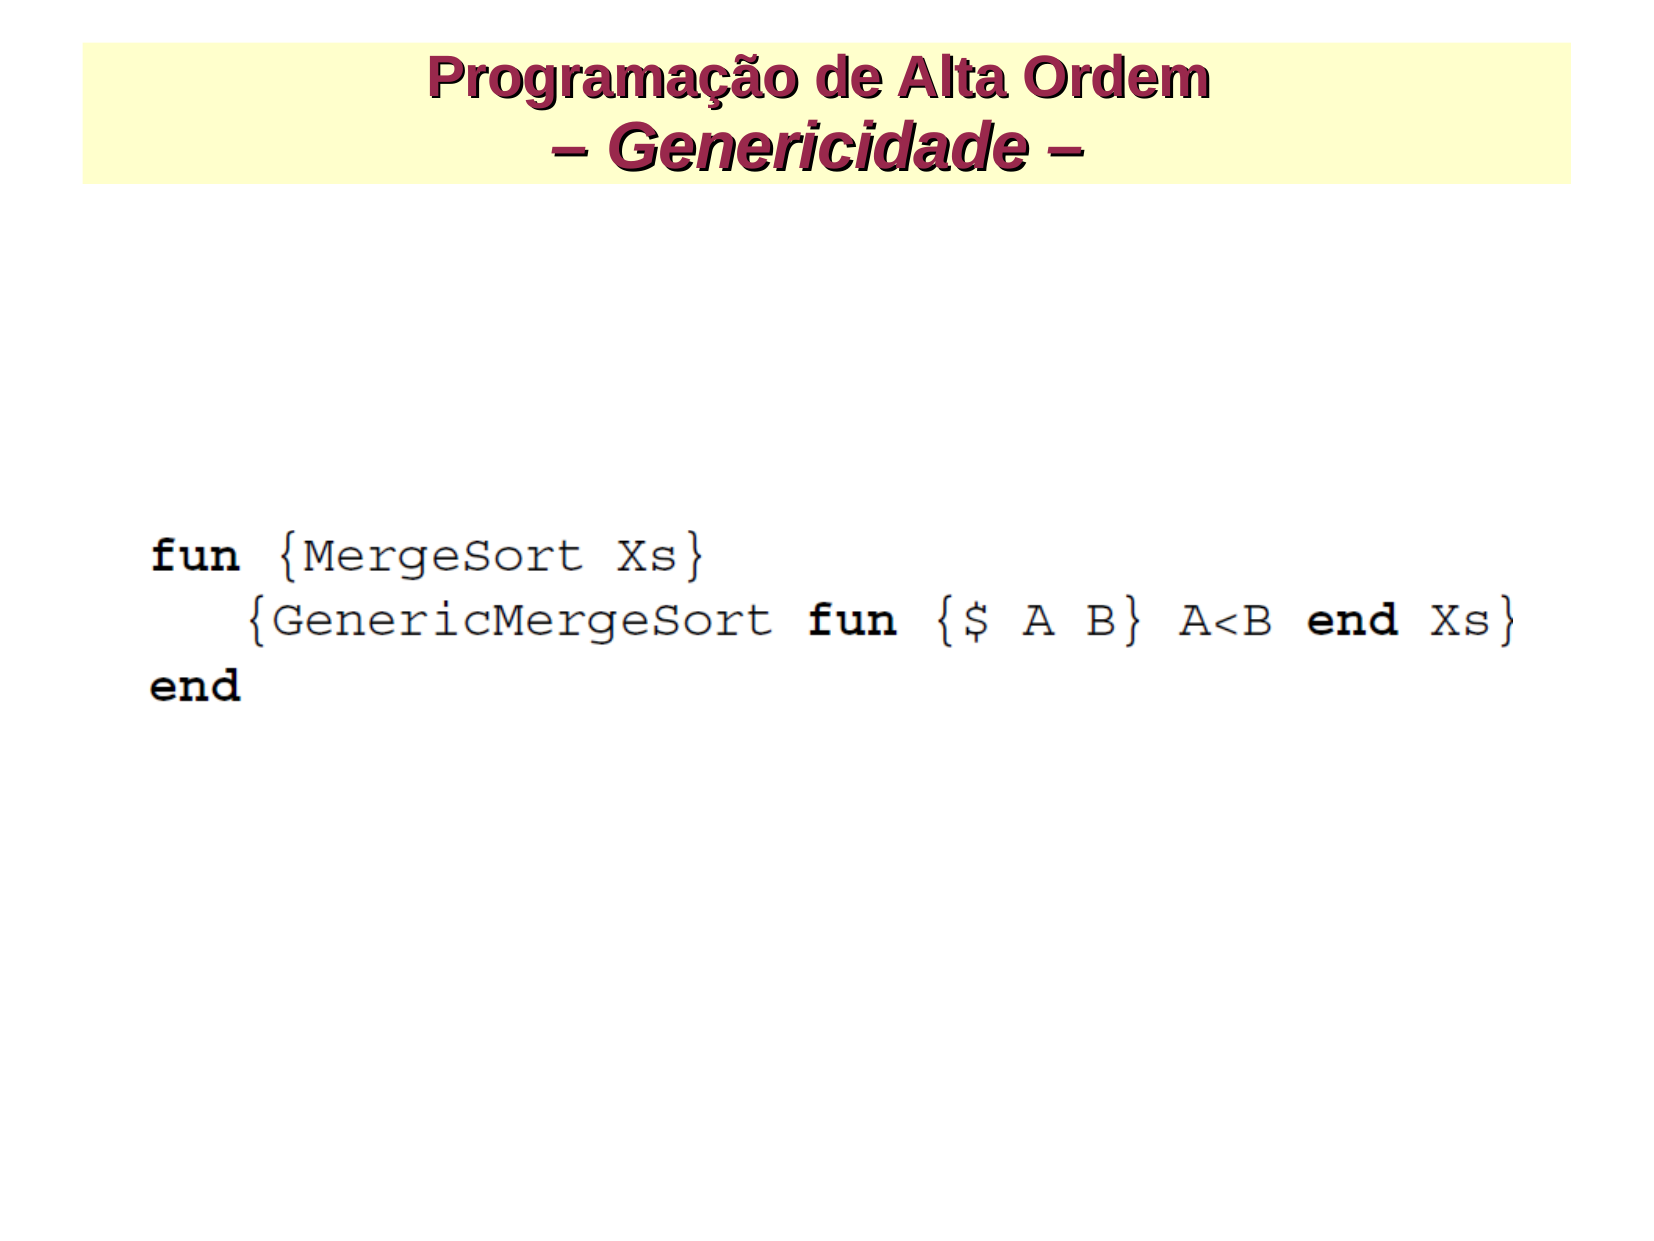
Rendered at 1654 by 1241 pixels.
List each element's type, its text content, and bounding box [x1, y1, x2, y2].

picture [138, 530, 1513, 706]
title Programação de Alta Ordem – Genericidade – [82, 42, 1571, 184]
